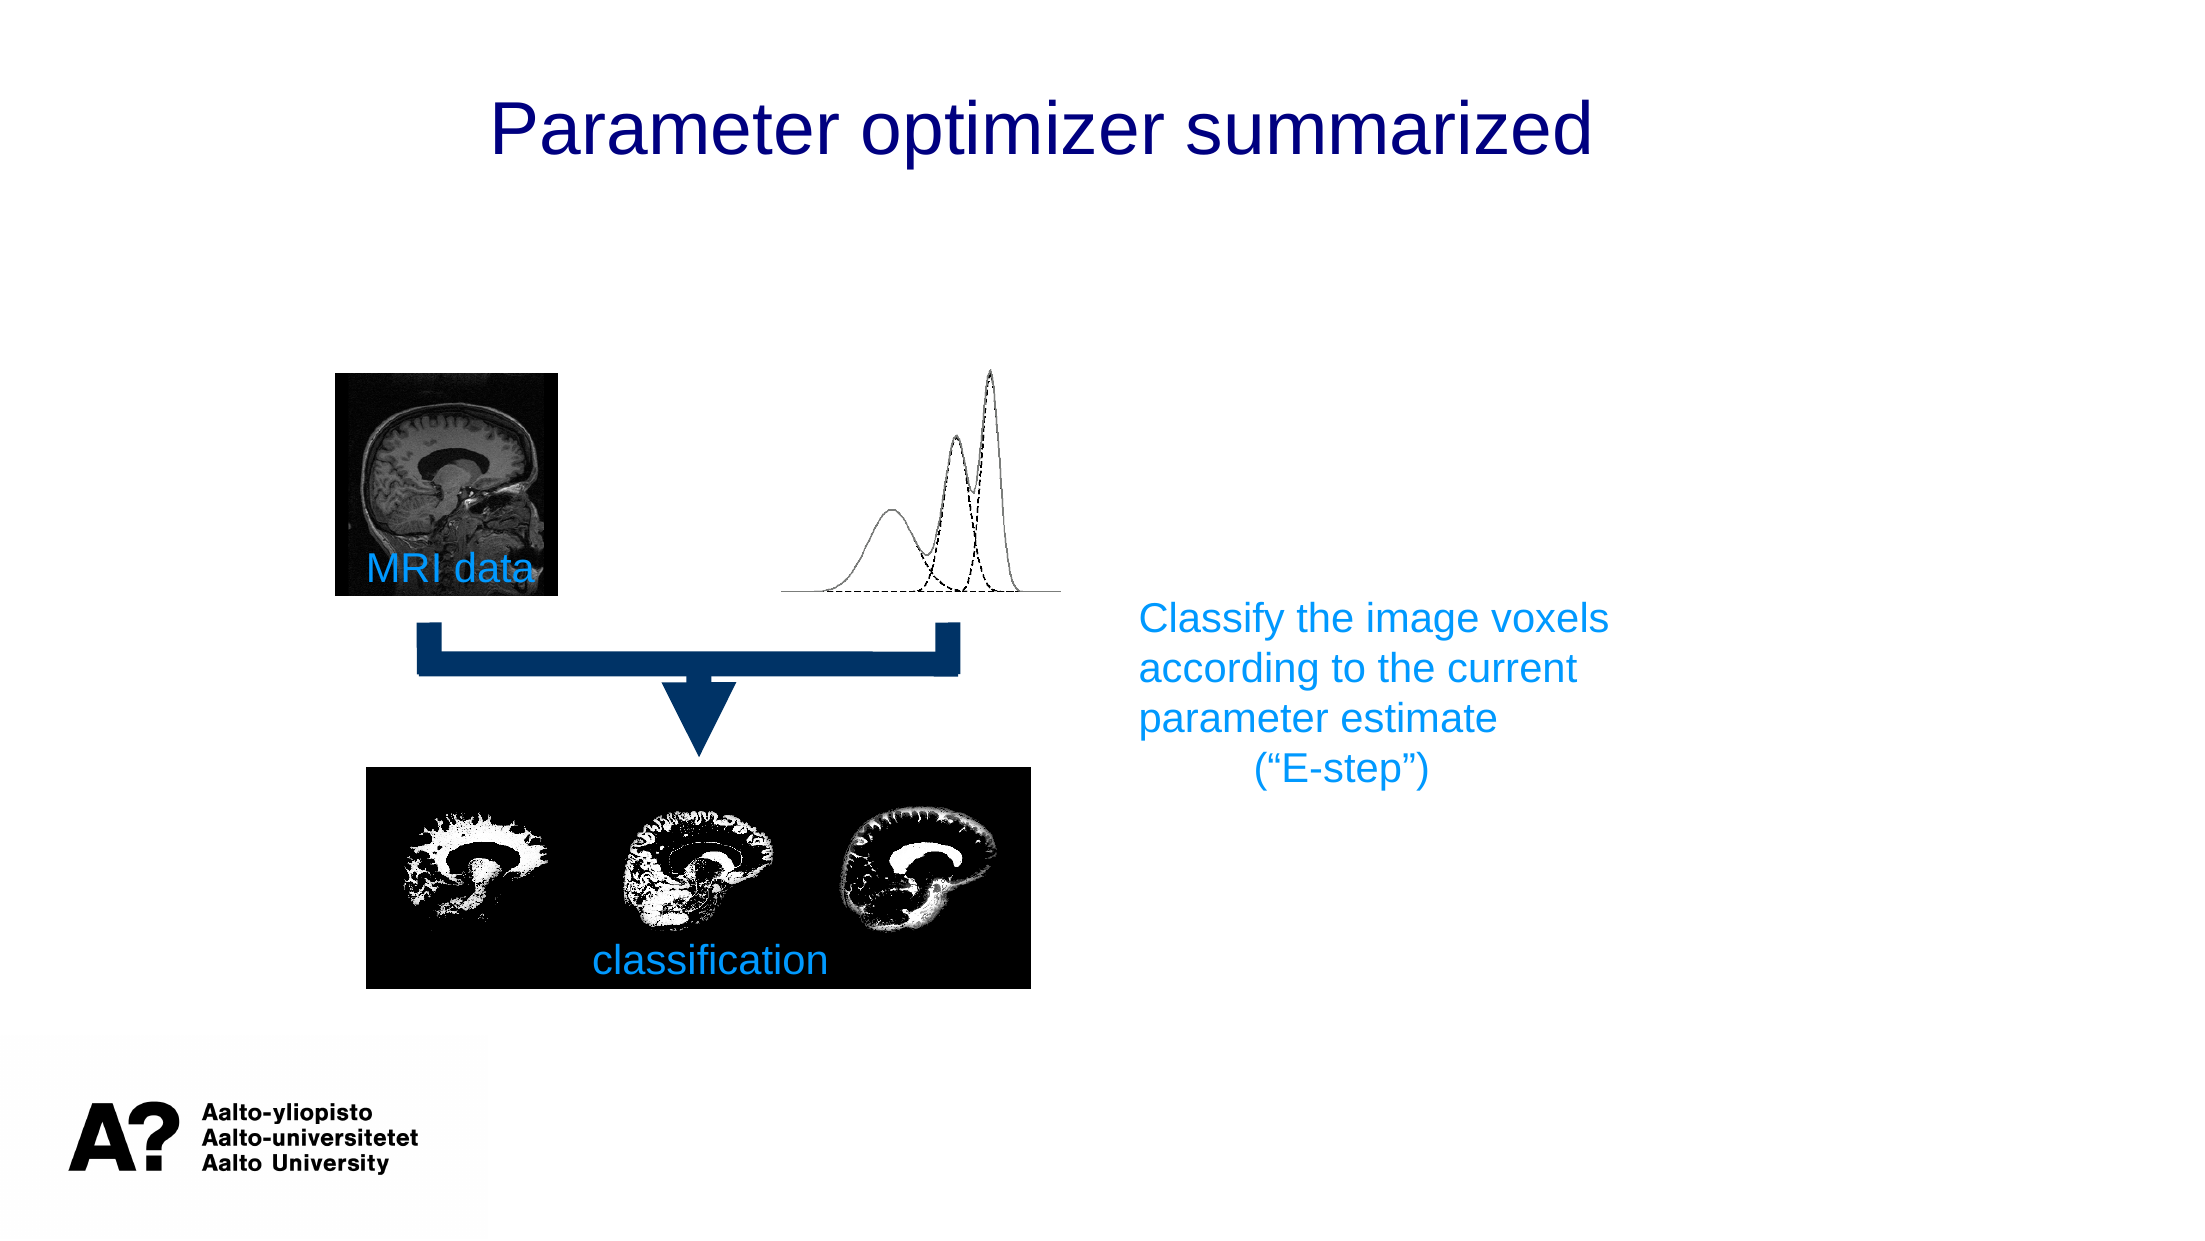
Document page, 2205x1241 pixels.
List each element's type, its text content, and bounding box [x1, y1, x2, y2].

picture [0, 1035, 488, 1239]
picture [335, 373, 558, 596]
title Parameter optimizer summarized [386, 65, 1699, 179]
picture [366, 767, 1031, 989]
text_box Classify the image voxels according to the current parameter estimate (“E-step”) [1123, 582, 1649, 849]
picture [781, 369, 1061, 592]
text_box classification [592, 937, 830, 985]
text_box MRI data [365, 545, 536, 592]
